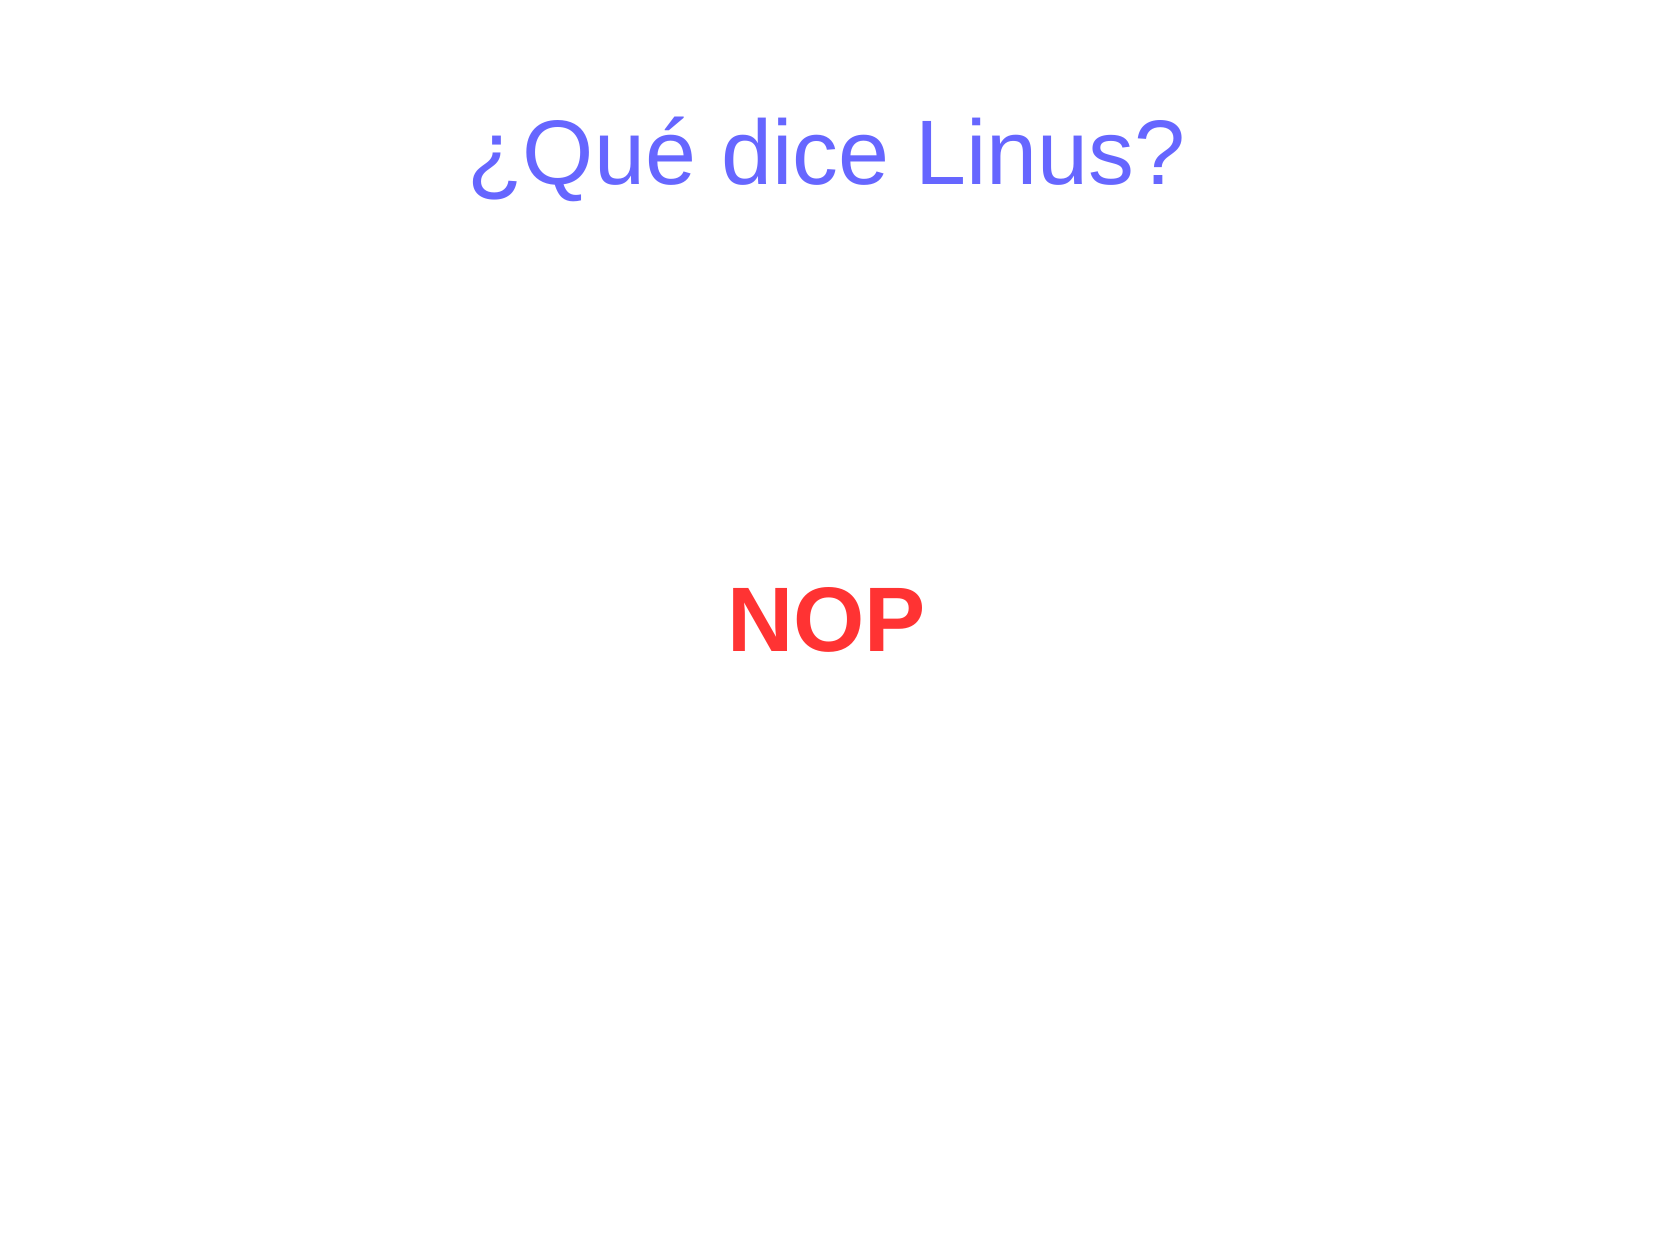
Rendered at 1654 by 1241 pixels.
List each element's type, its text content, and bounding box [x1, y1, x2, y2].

title ¿Qué dice Linus? [82, 49, 1571, 257]
title NOP [82, 516, 1571, 724]
